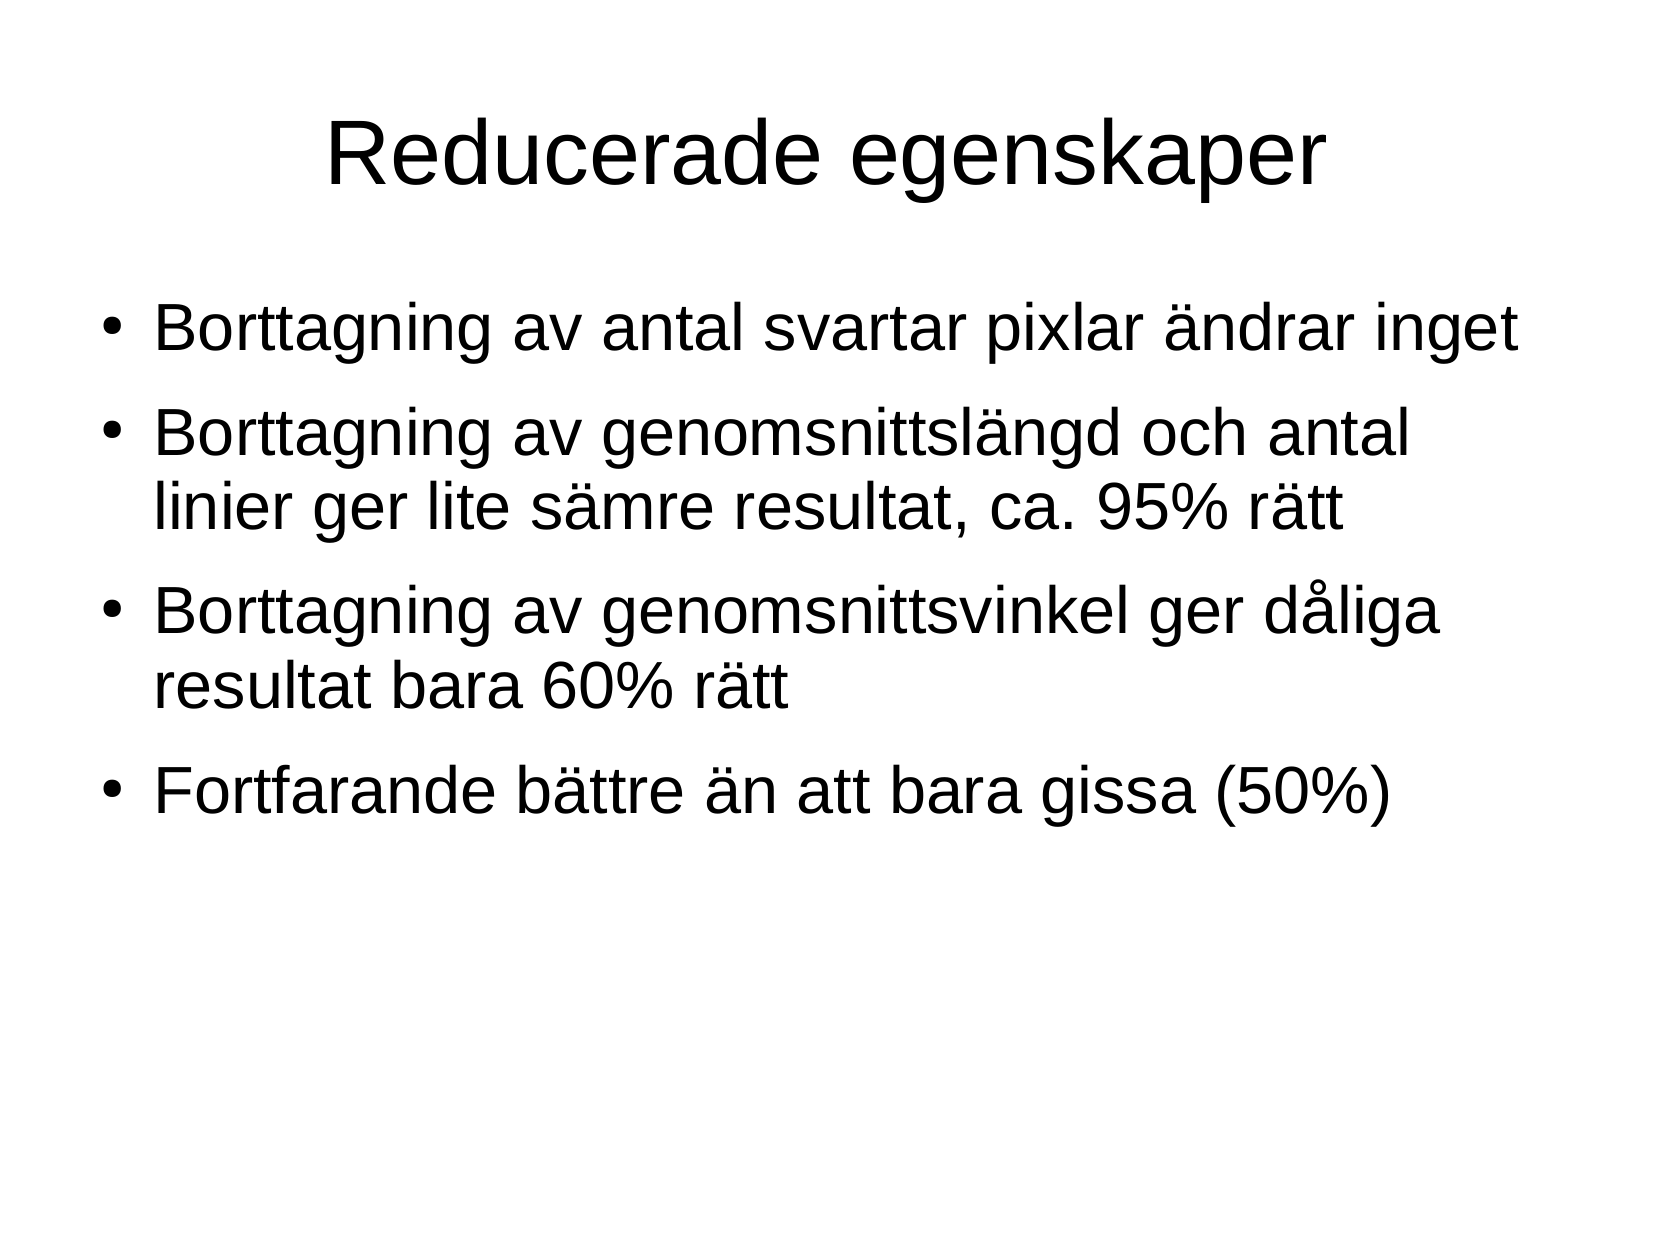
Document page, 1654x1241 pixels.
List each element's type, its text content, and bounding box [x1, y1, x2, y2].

title Reducerade egenskaper [82, 49, 1571, 257]
list Borttagning av antal svartar pixlar ändrar inget Borttagning av genomsnittslängd och antal linier ger lite sämre resultat, ca. 95% rätt Borttagning av genomsnittsvinkel ger dåliga resultat bara 60% rätt Fortfarande bättre än att bara gissa (50%) [82, 290, 1571, 1010]
